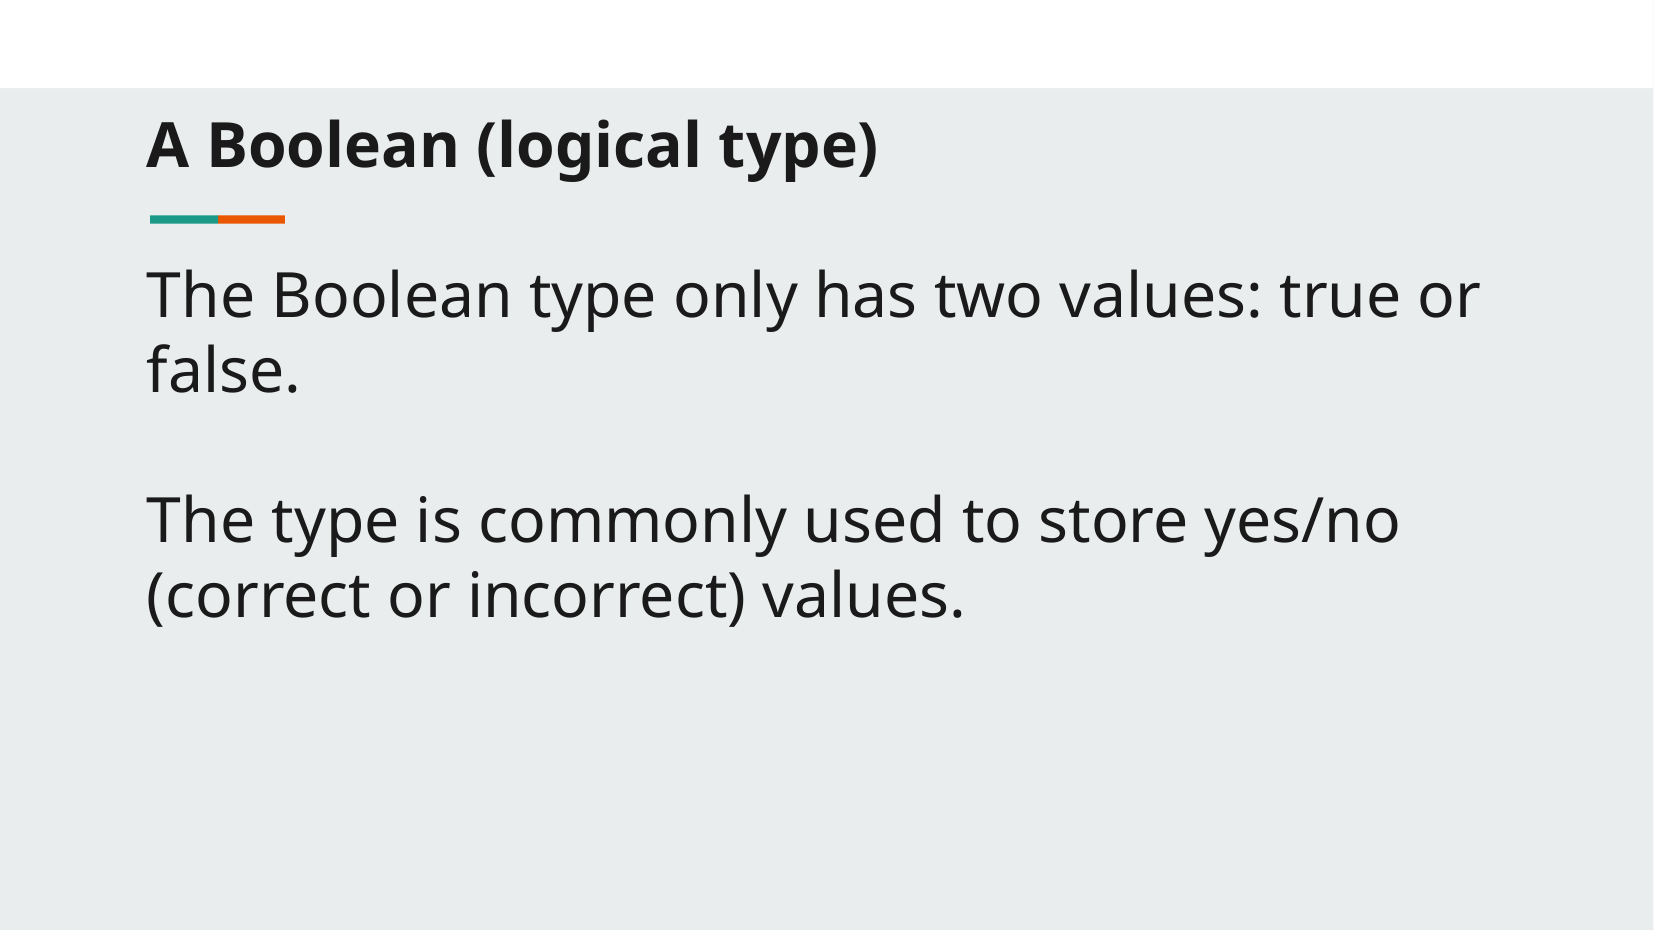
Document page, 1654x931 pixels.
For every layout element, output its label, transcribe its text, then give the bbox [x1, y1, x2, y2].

title A Boolean (logical type) The Boolean type only has two values: true or false. The type is commonly used to store yes/no (correct or incorrect) values. [131, 90, 1523, 706]
